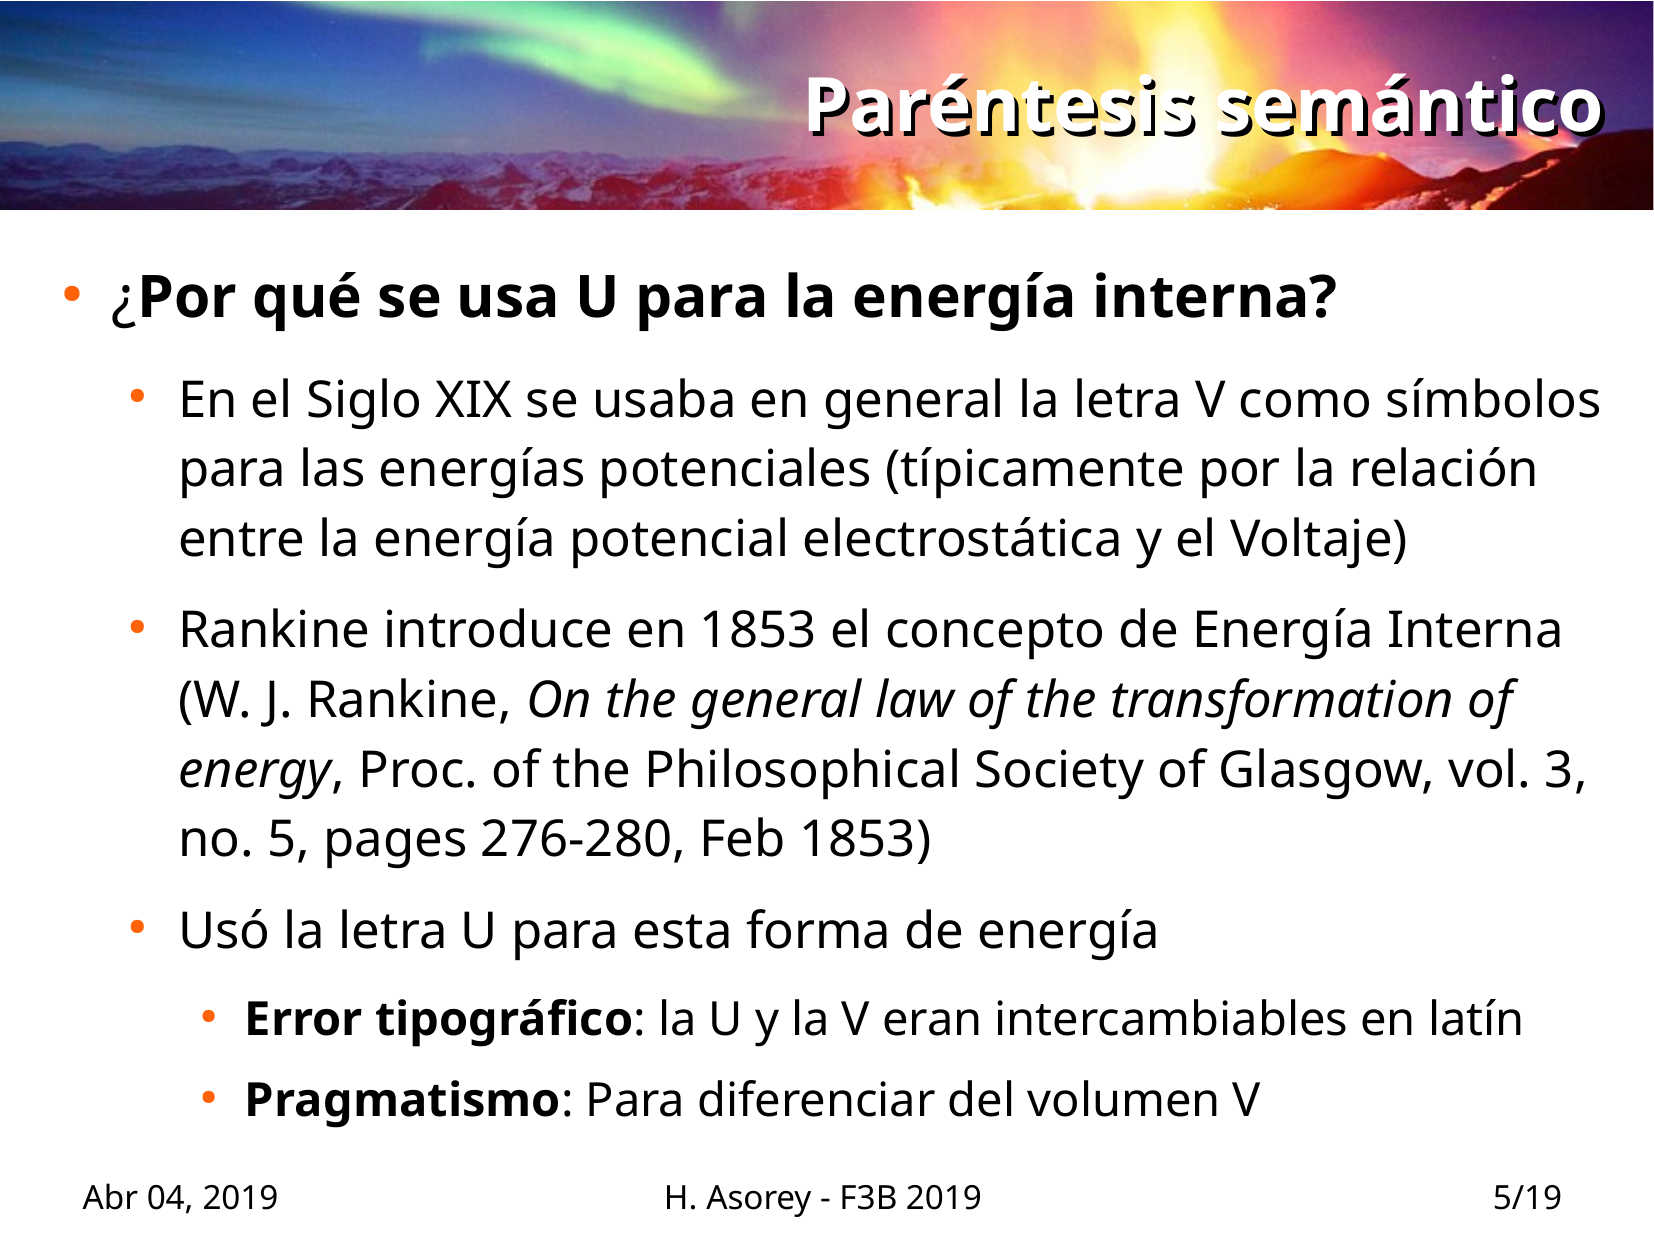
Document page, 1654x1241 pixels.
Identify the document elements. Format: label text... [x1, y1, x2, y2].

picture [0, 1, 1654, 210]
title Paréntesis semántico [45, 15, 1606, 191]
list ¿Por qué se usa U para la energía interna? En el Siglo XIX se usaba en general la letra V como símbolos para las energías potenciales (típicamente por la relación entre la energía potencial electrostática y el Voltaje) Rankine introduce en 1853 el concepto de Energía Interna (W. J. Rankine, On the general law of the transformation of energy, Proc. of the Philosophical Society of Glasgow, vol. 3, no. 5, pages 276-280, Feb 1853) Usó la letra U para esta forma de energía Error tipográfico: la U y la V eran intercambiables en latín Pragmatismo: Para diferenciar del volumen V [45, 255, 1606, 1156]
